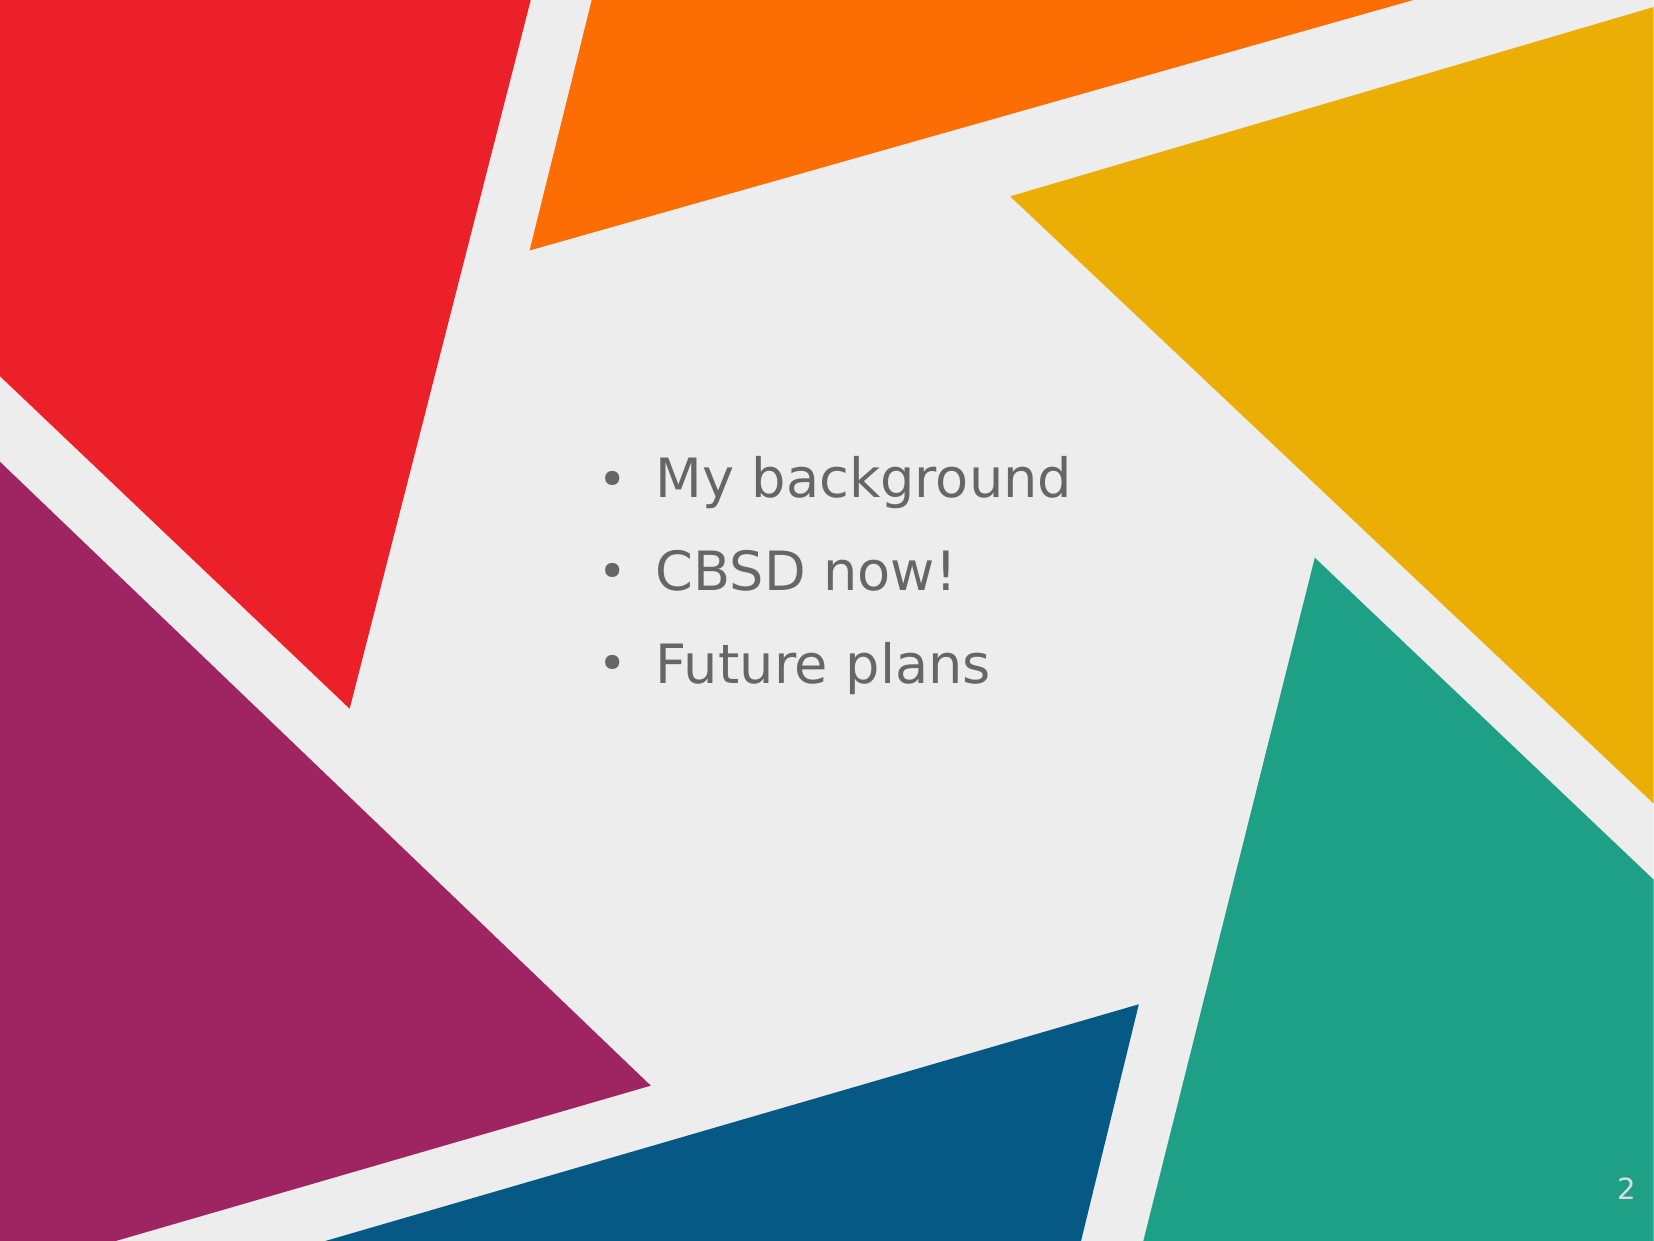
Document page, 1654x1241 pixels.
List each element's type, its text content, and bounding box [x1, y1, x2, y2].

list My background CBSD now! Future plans [585, 447, 1183, 751]
